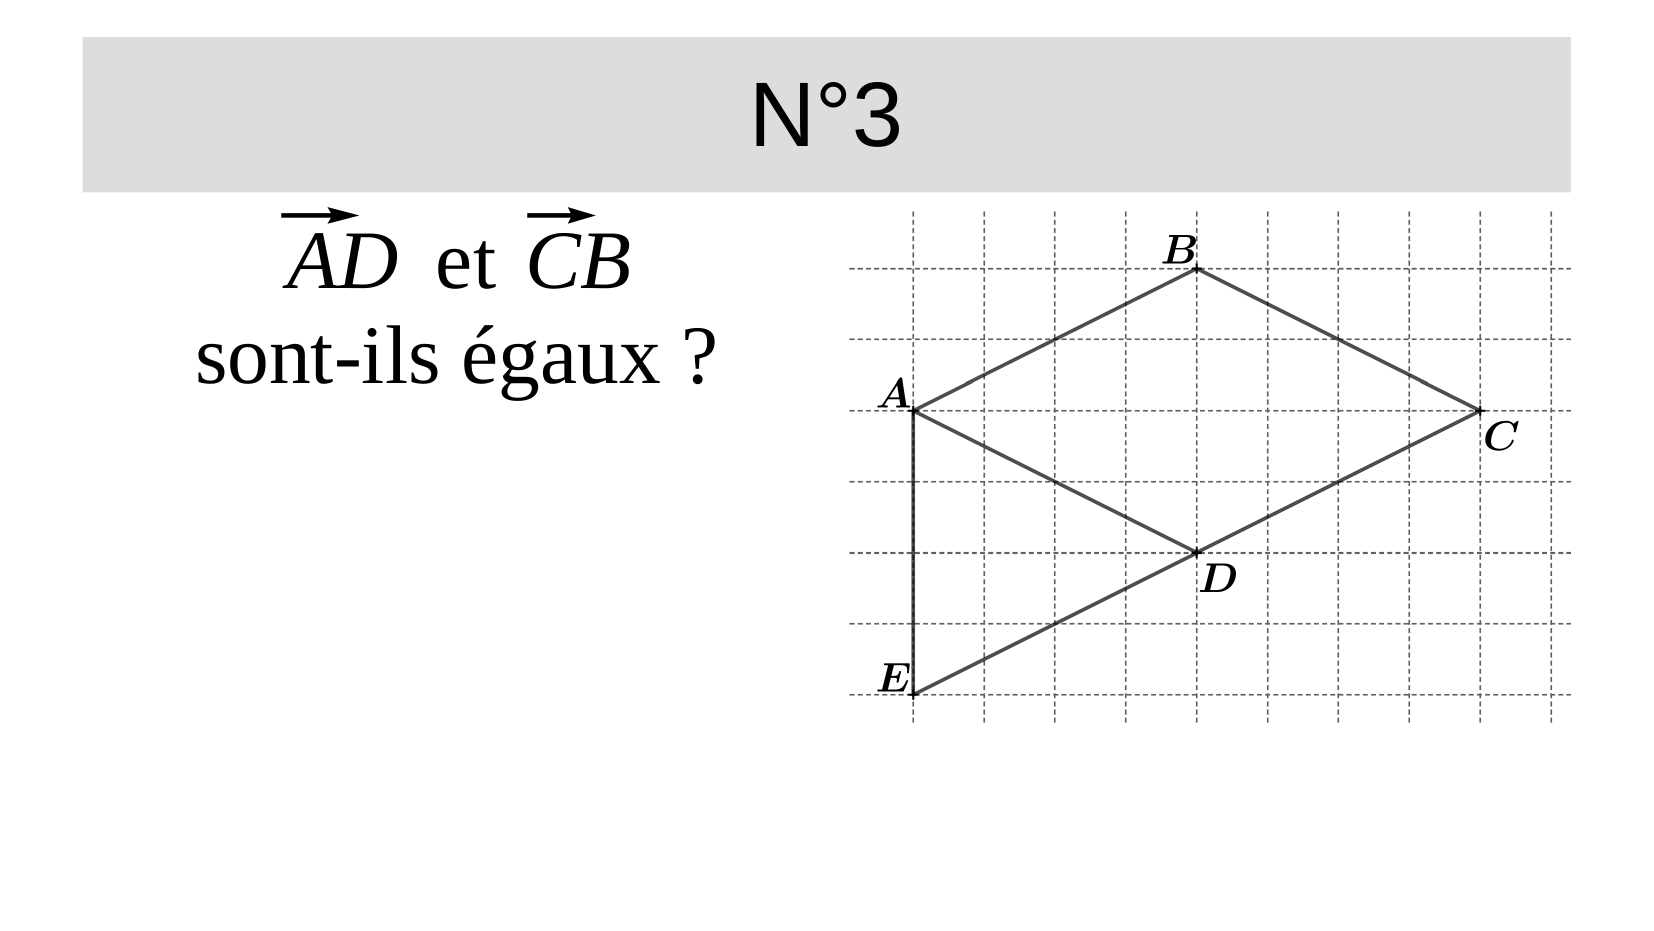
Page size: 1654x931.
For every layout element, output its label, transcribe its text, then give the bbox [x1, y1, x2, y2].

picture [849, 211, 1571, 724]
chart [188, 202, 726, 402]
title N°3 [82, 37, 1571, 193]
